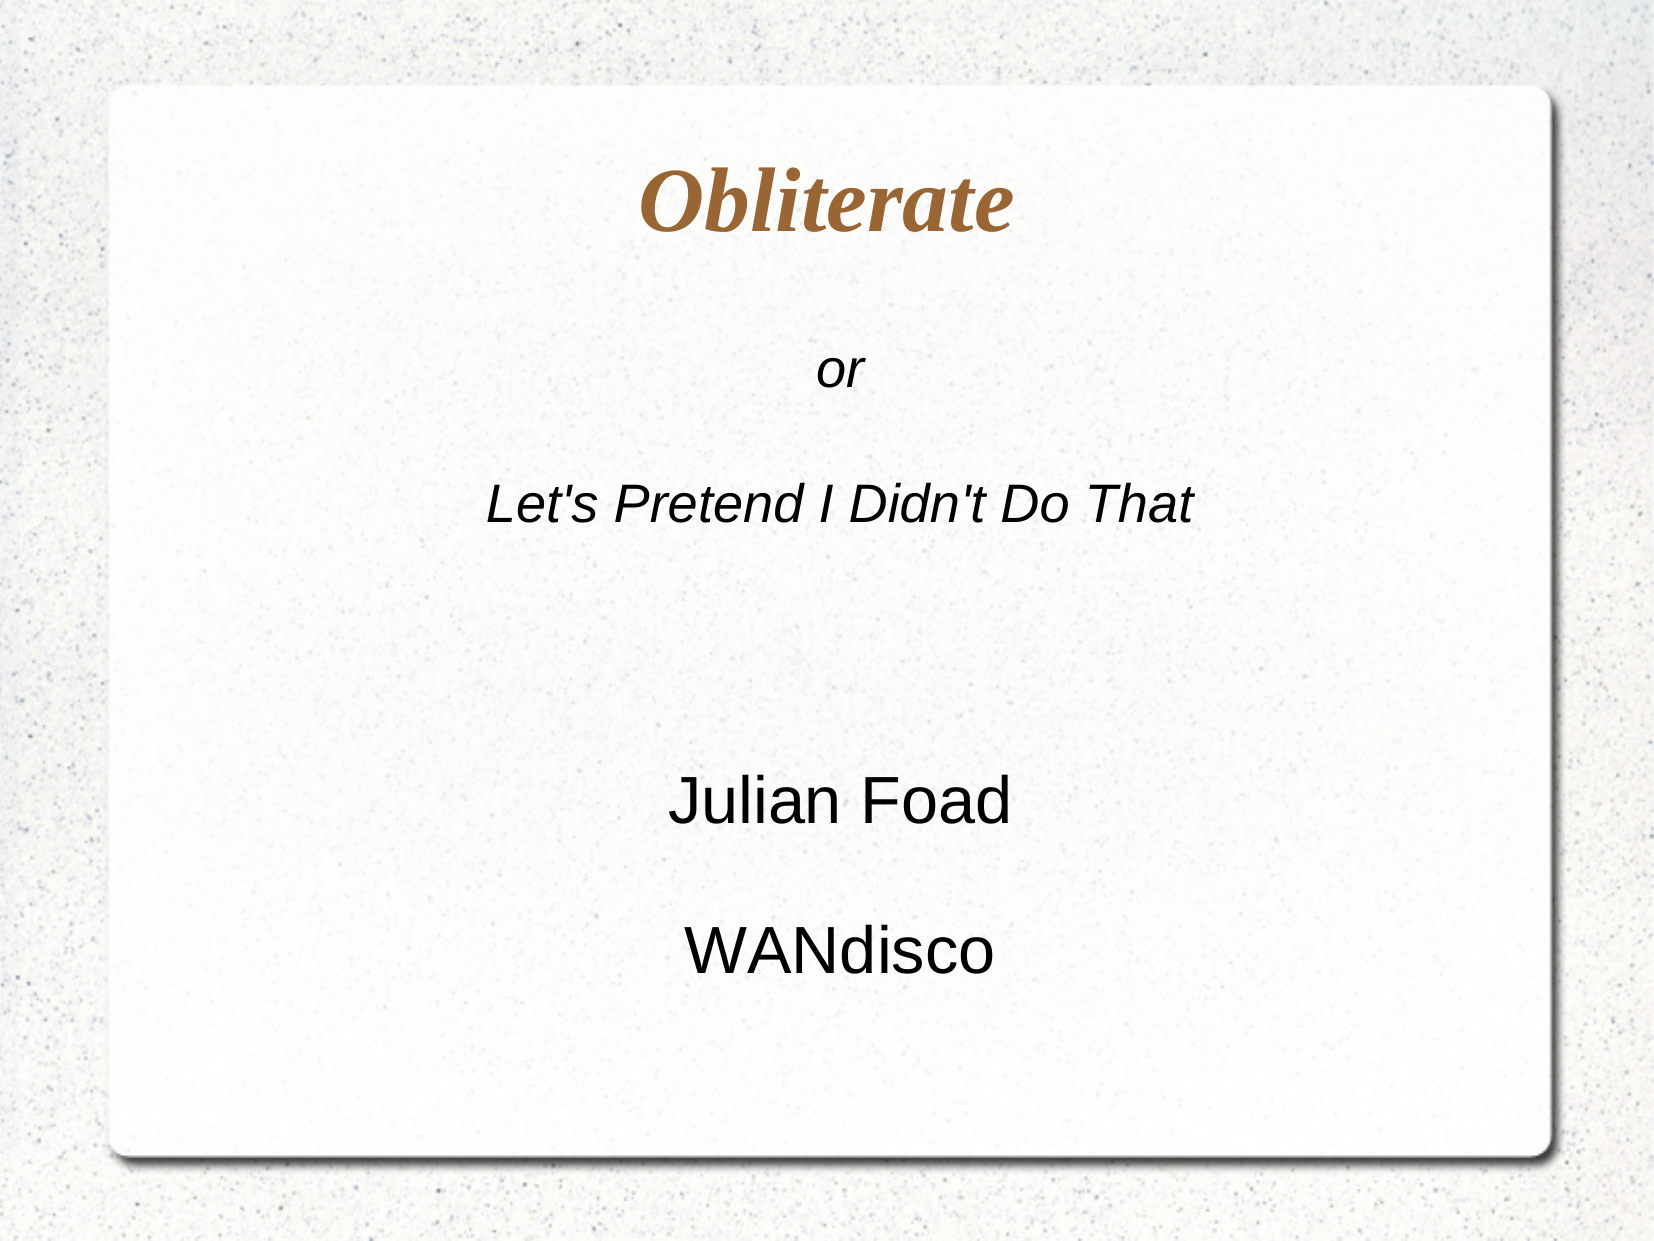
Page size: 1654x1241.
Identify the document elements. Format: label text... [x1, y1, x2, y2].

subtitle Julian Foad WANdisco [144, 679, 1536, 1147]
picture [0, 0, 1654, 1241]
title Obliterate [118, 96, 1536, 304]
text_box or Let's Pretend I Didn't Do That [144, 311, 1536, 562]
